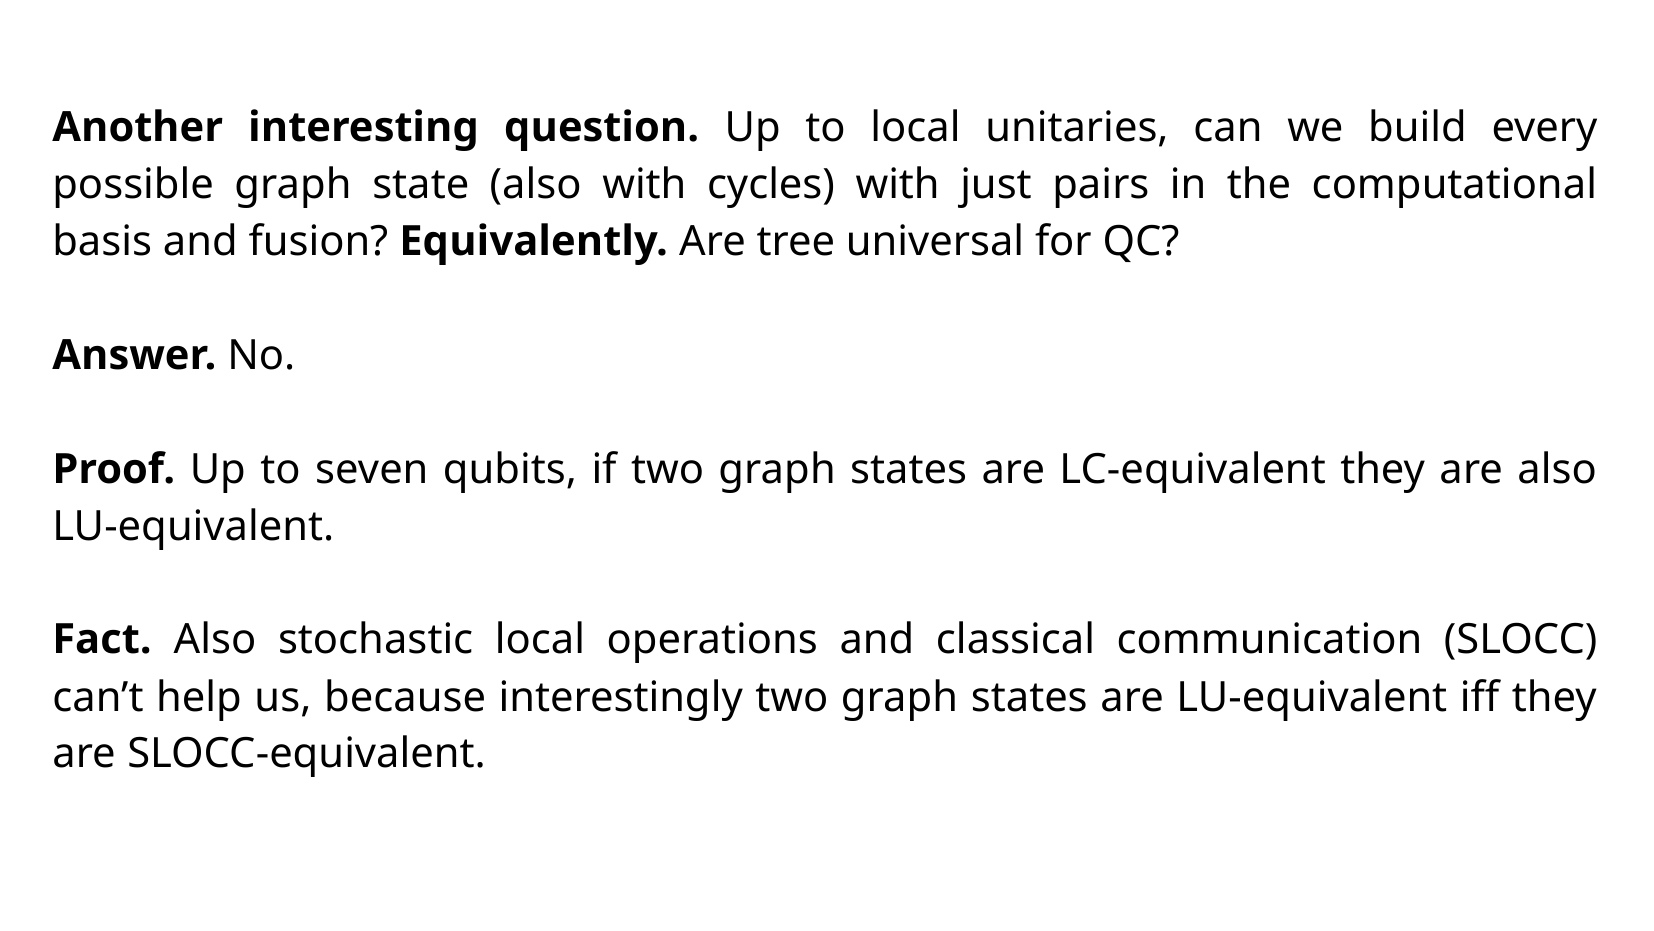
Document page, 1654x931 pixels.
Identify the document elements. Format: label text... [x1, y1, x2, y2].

text_box Another interesting question. Up to local unitaries, can we build every possible graph state (also with cycles) with just pairs in the computational basis and fusion? Equivalently. Are tree universal for QC? Answer. No. Proof. Up to seven qubits, if two graph states are LC-equivalent they are also LU-equivalent. Fact. Also stochastic local operations and classical communication (SLOCC) can’t help us, because interestingly two graph states are LU-equivalent iff they are SLOCC-equivalent. [37, 88, 1613, 931]
